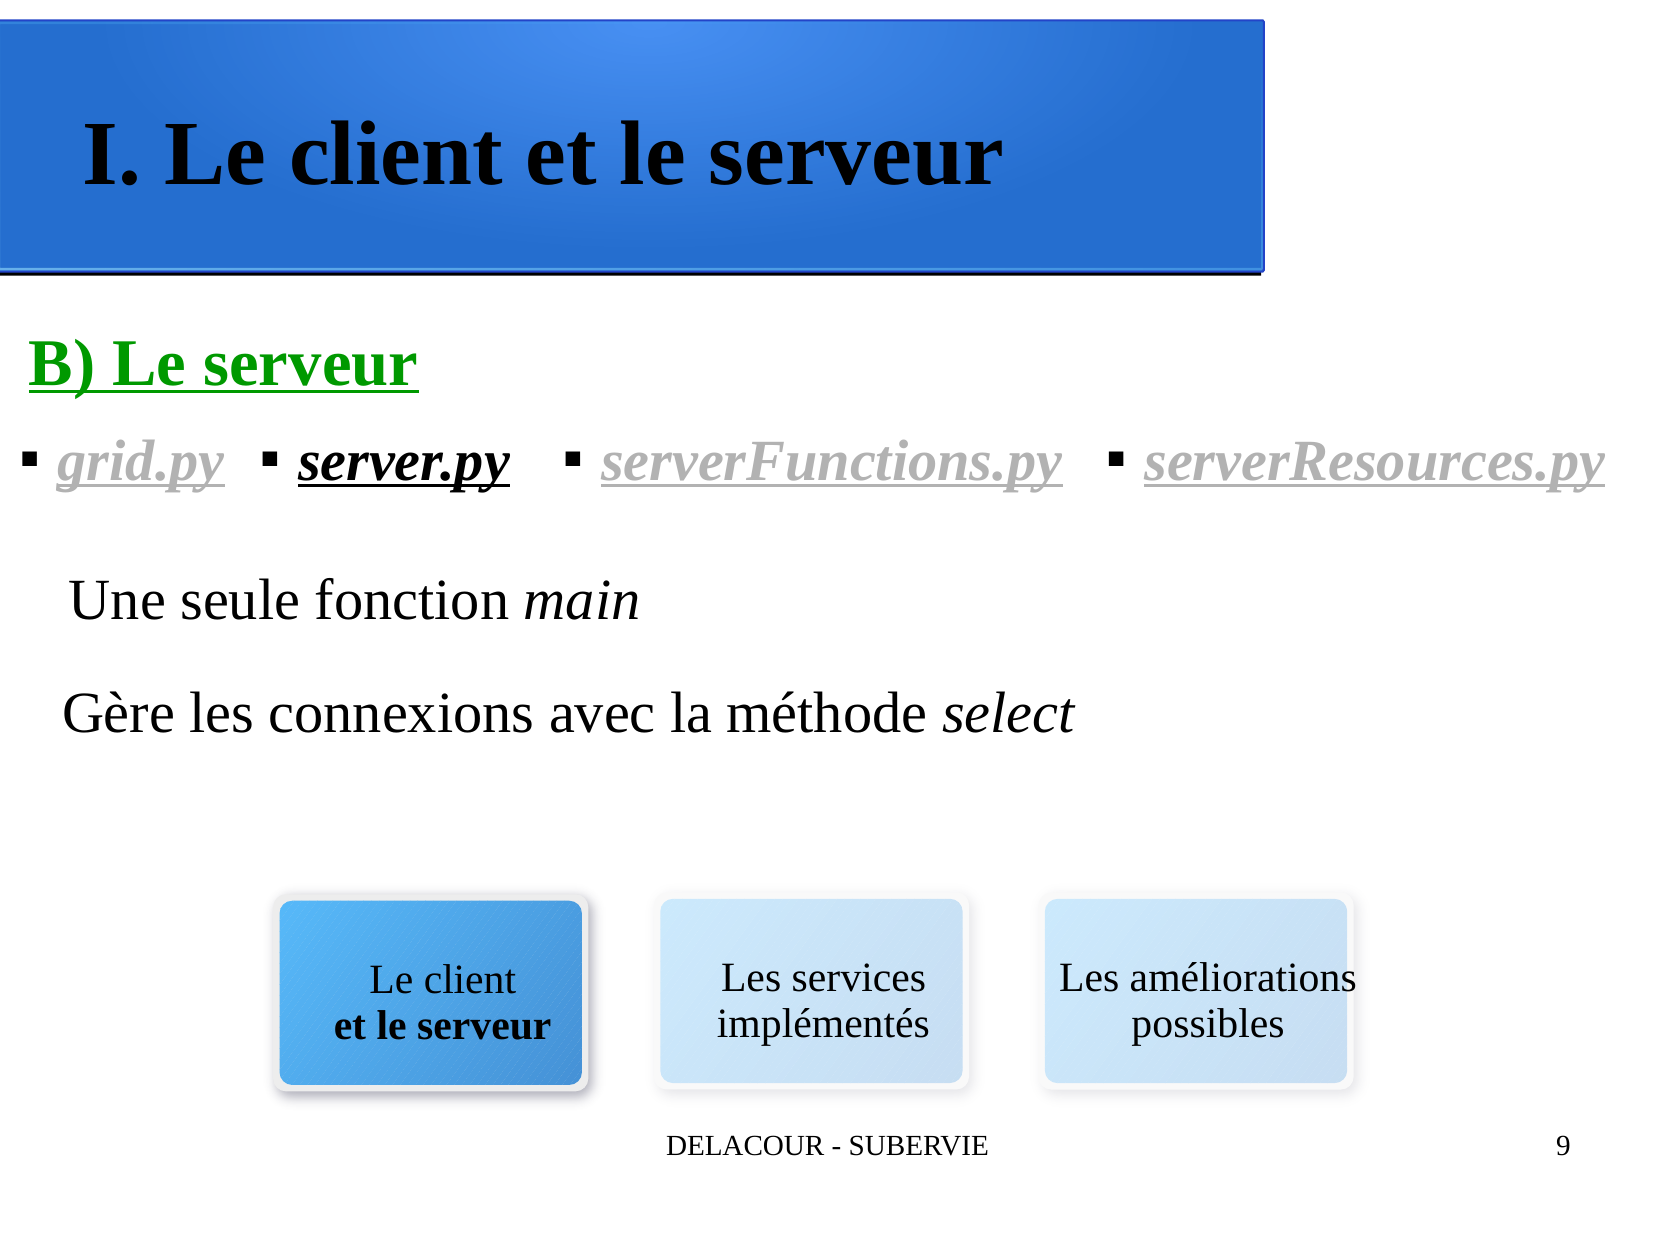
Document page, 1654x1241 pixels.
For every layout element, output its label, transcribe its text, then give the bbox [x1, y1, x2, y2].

text_box serverFunctions.py [550, 420, 1094, 513]
text_box B) Le serveur [14, 318, 438, 482]
text_box grid.py [7, 420, 244, 513]
text_box Une seule fonction main [54, 559, 656, 641]
text_box serverResources.py [1094, 420, 1638, 566]
title I. Le client et le serveur [82, 94, 1264, 213]
text_box server.py [248, 420, 550, 513]
picture [262, 880, 624, 1124]
picture [1027, 878, 1389, 1123]
text_box Gère les connexions avec la méthode select [47, 673, 1182, 754]
picture [643, 878, 1004, 1123]
